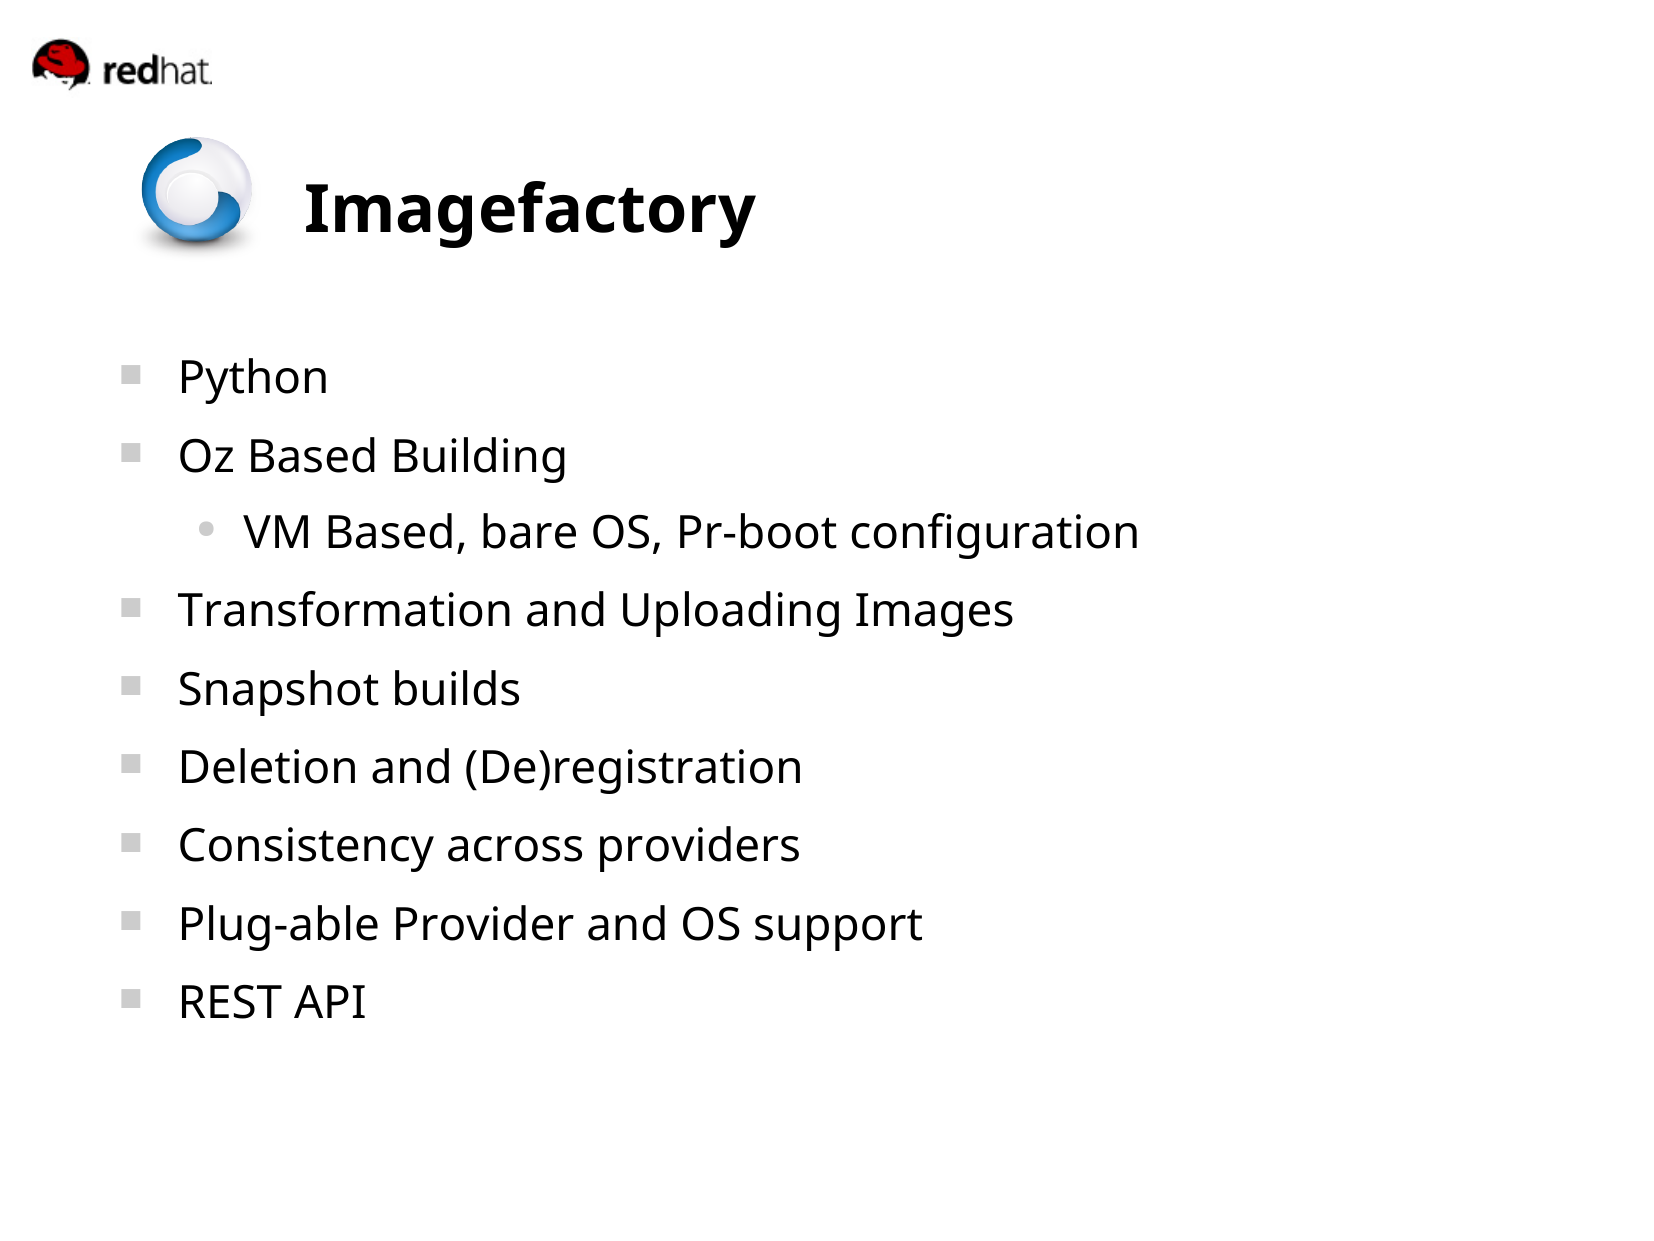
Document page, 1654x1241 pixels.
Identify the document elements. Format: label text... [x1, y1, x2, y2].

picture [124, 127, 268, 264]
list Python Oz Based Building VM Based, bare OS, Pr-boot configuration Transformation and Uploading Images Snapshot builds Deletion and (De)registration Consistency across providers Plug-able Provider and OS support REST API [121, 344, 1534, 1127]
picture [31, 37, 212, 98]
title Imagefactory [304, 102, 1534, 310]
